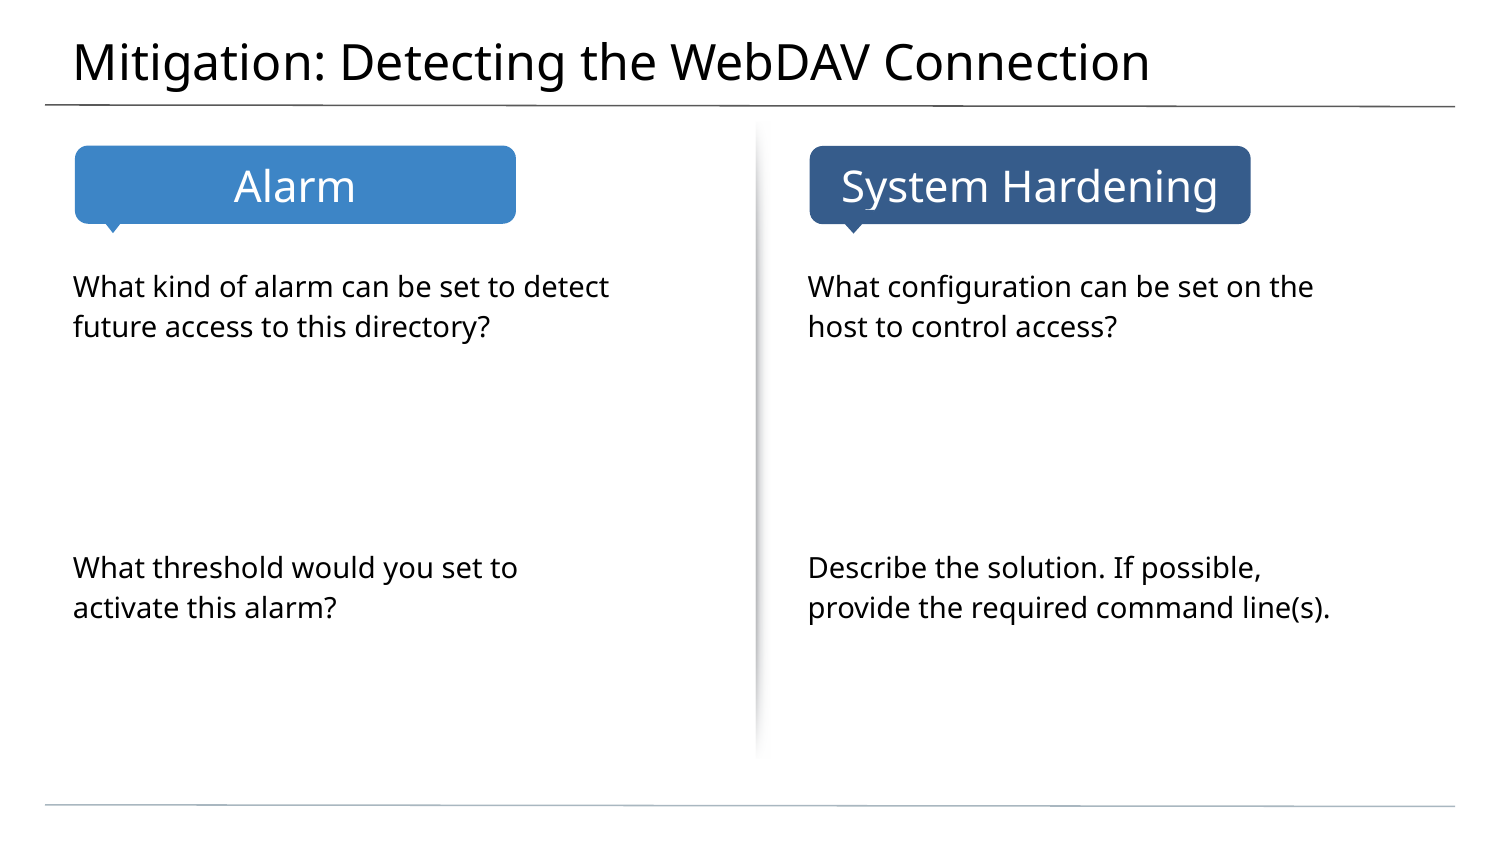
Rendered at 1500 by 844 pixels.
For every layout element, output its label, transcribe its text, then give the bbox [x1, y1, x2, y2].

title Mitigation: Detecting the WebDAV Connection [0, 0, 1500, 88]
subtitle What kind of alarm can be set to detect future access to this directory? What threshold would you set to activate this alarm? [0, 262, 704, 805]
subtitle What configuration can be set on the host to control access? Describe the solution. If possible, provide the required command line(s). [732, 263, 1438, 805]
picture [703, 107, 839, 782]
